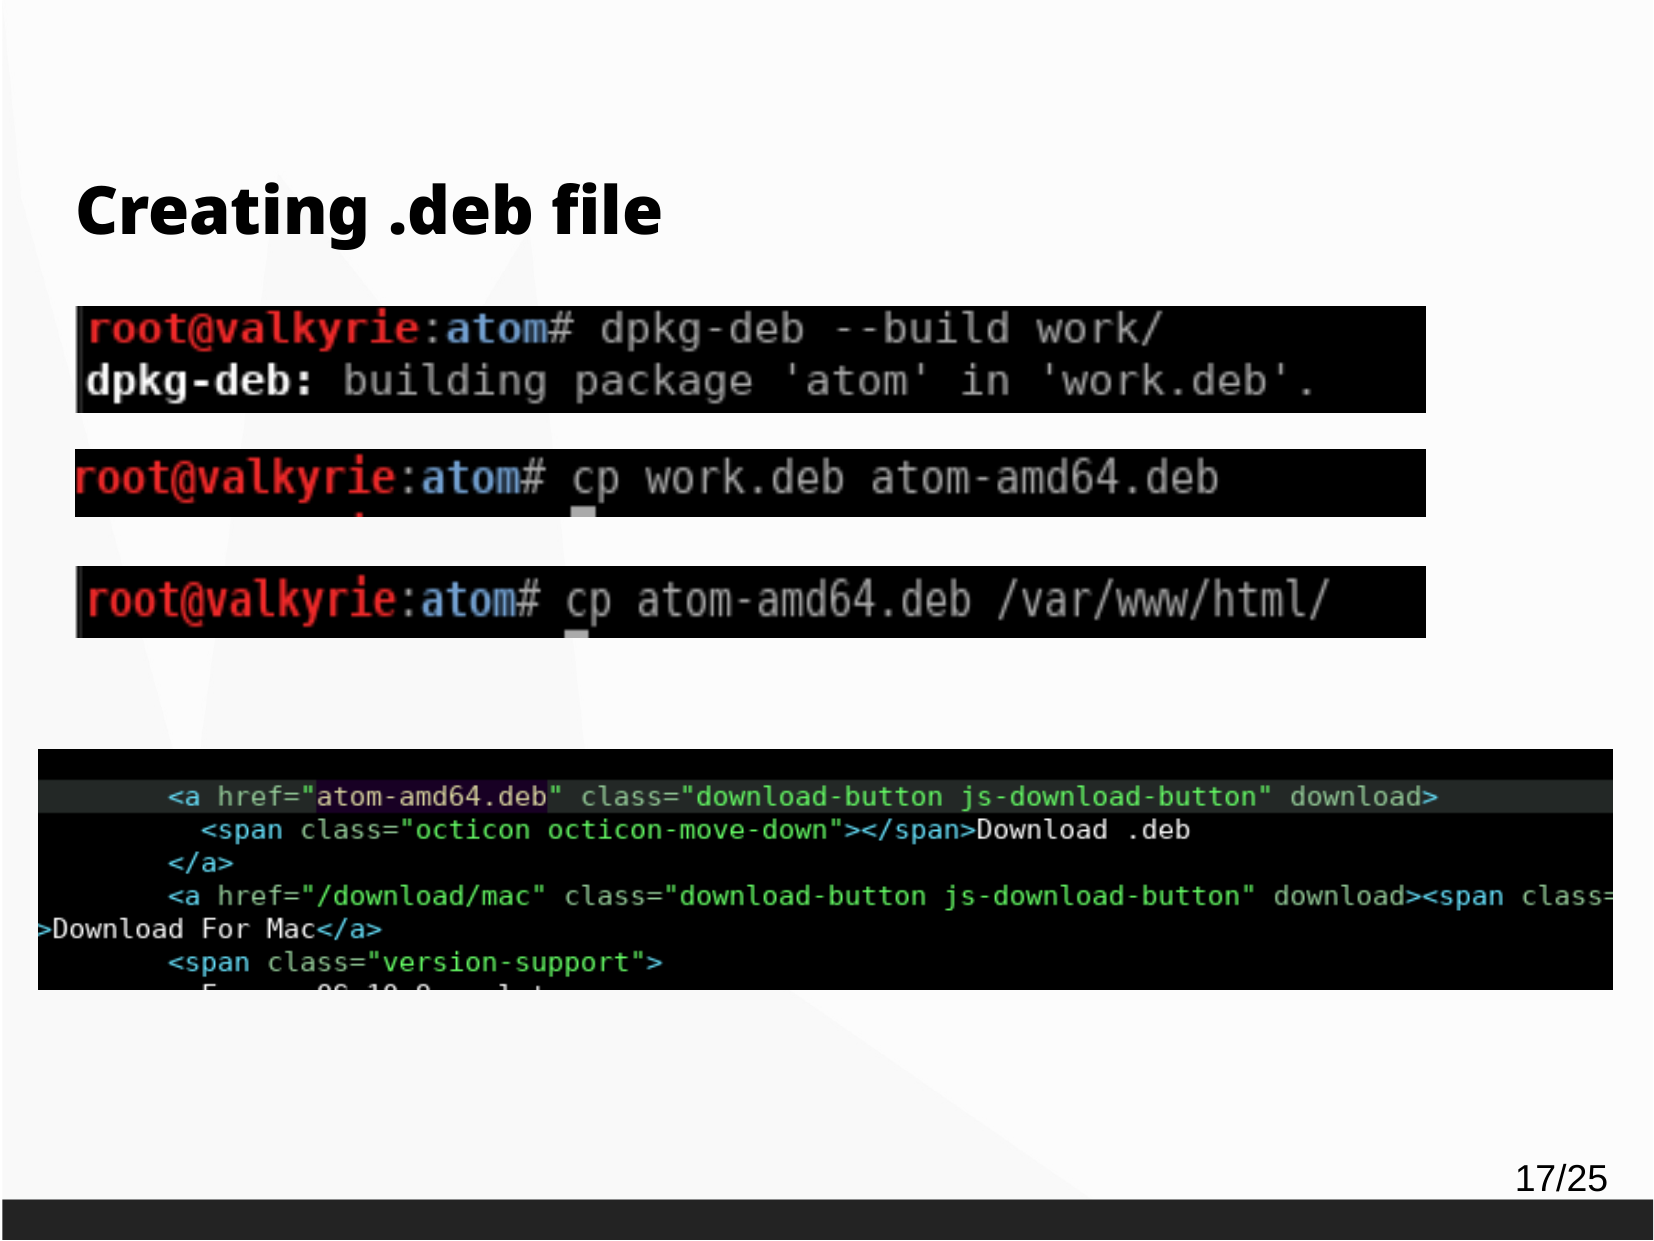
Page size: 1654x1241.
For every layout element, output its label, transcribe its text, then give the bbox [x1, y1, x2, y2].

text_box 17/25 [1500, 1149, 1651, 1201]
title Creating .deb file [75, 112, 1563, 305]
picture [2, 0, 1654, 1241]
